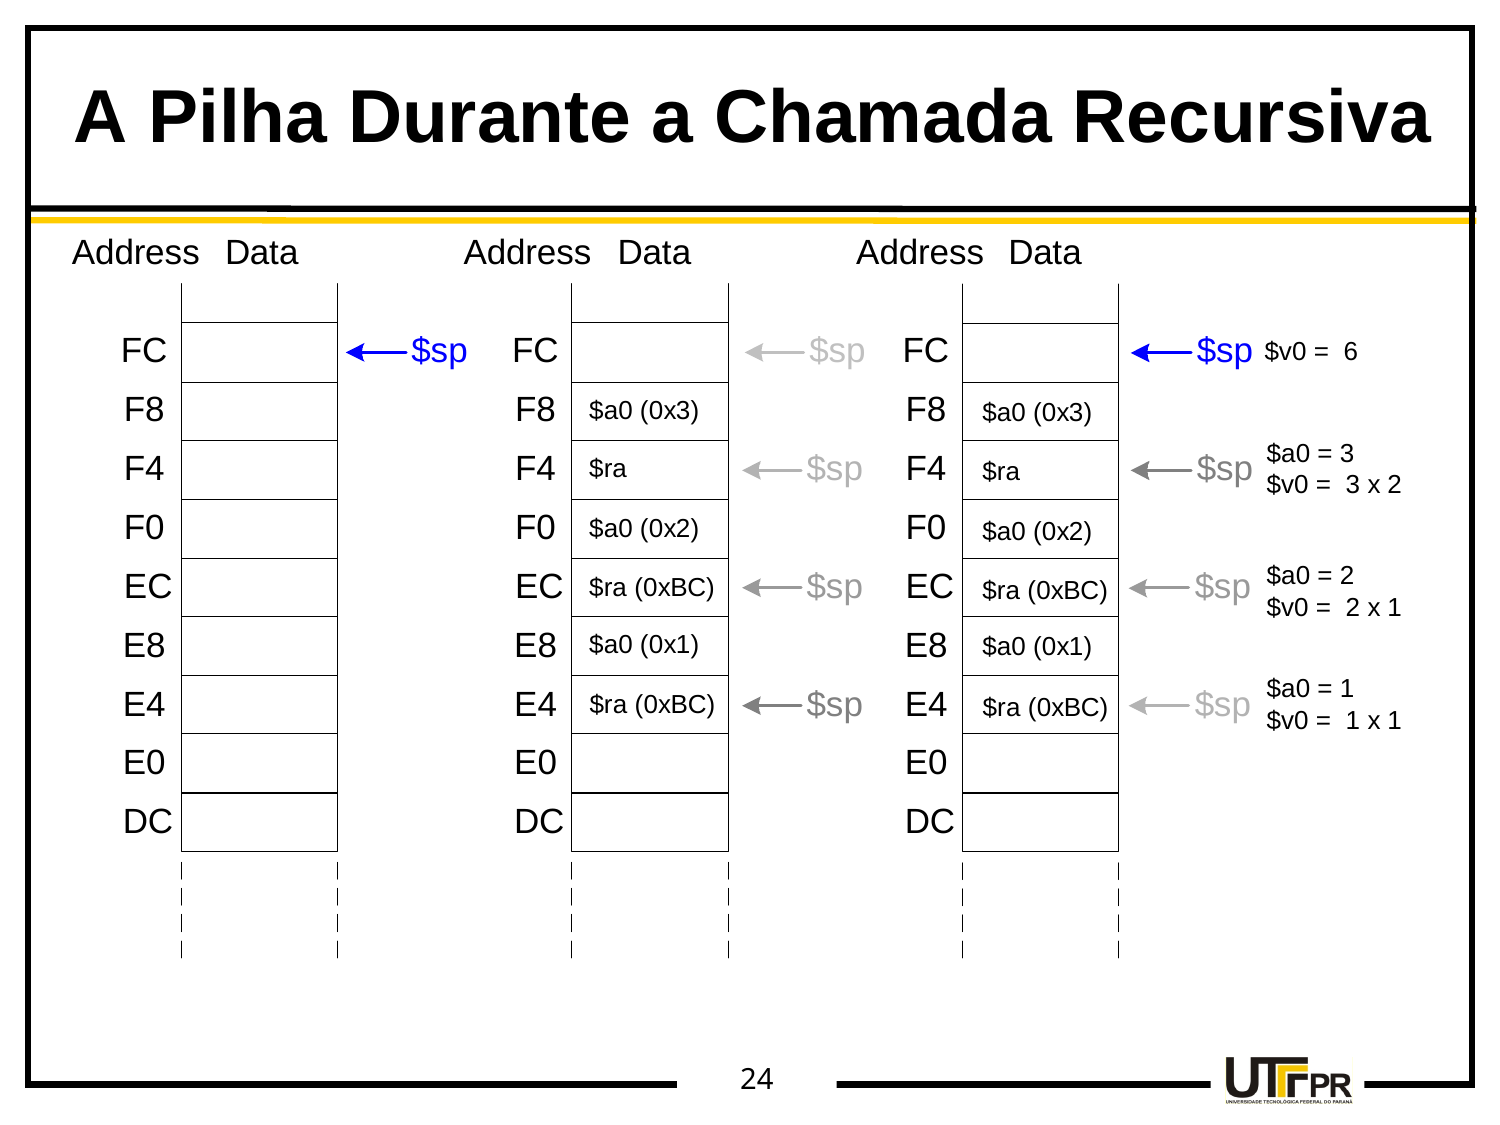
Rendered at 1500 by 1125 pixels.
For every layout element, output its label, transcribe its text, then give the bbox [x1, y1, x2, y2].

title A Pilha Durante a Chamada Recursiva [29, 29, 1477, 207]
chart [62, 222, 1413, 963]
picture [1225, 1057, 1353, 1104]
